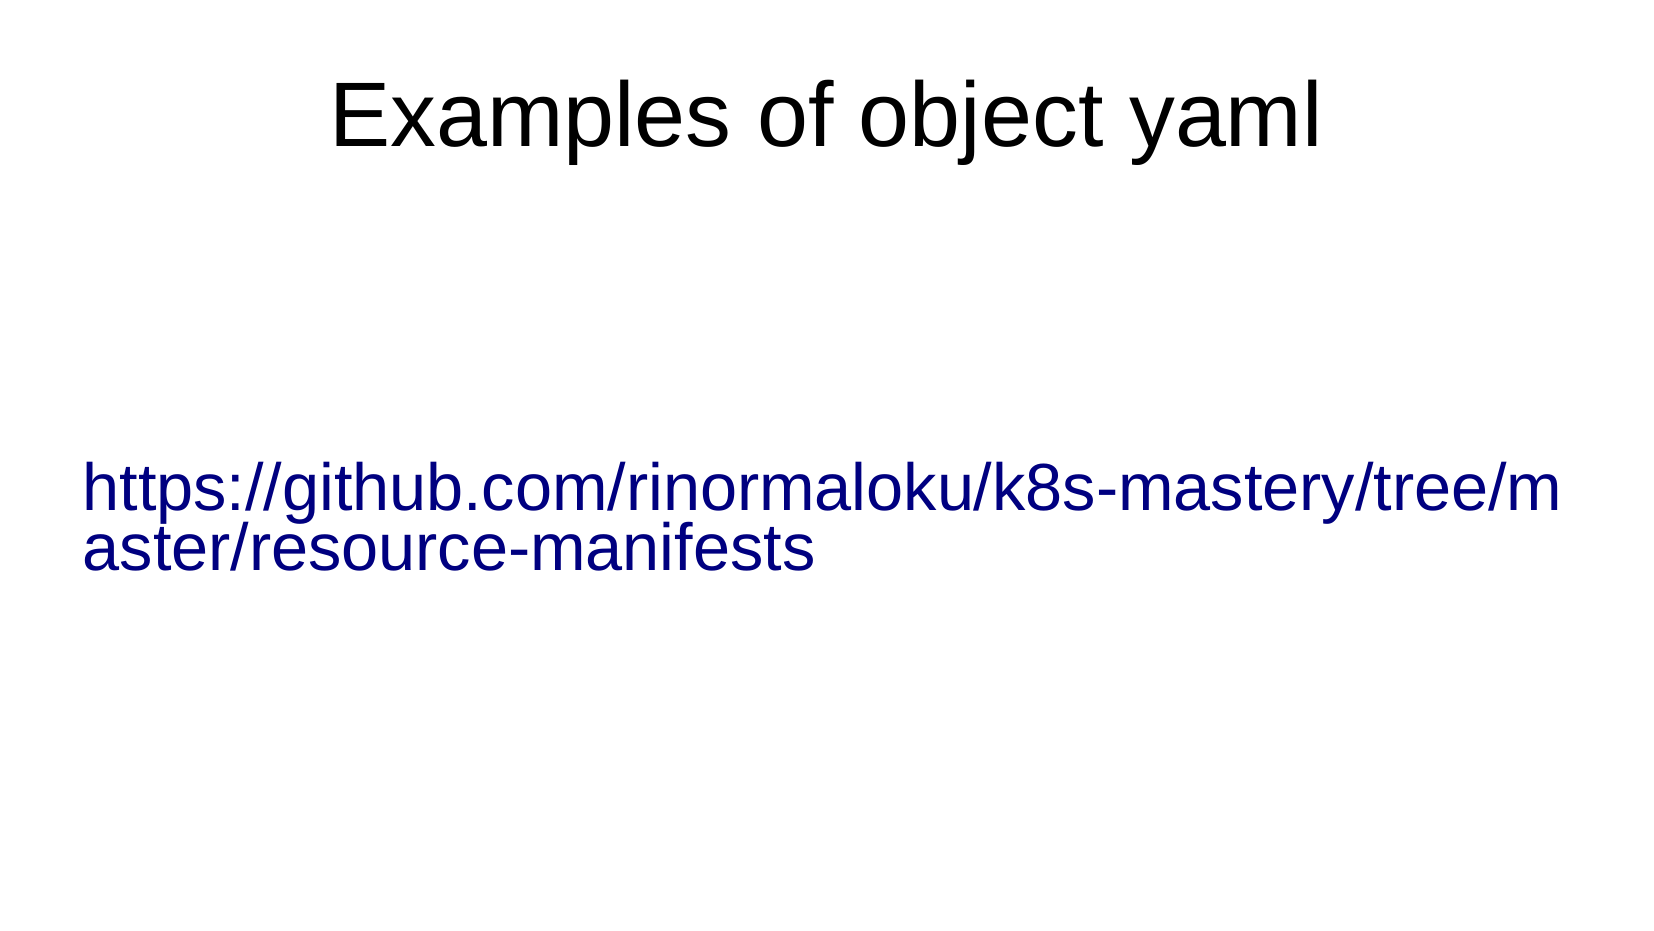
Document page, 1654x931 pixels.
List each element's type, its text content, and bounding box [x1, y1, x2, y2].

title Examples of object yaml [82, 37, 1571, 193]
subtitle https://github.com/rinormaloku/k8s-mastery/tree/master/resource-manifests [82, 217, 1571, 758]
